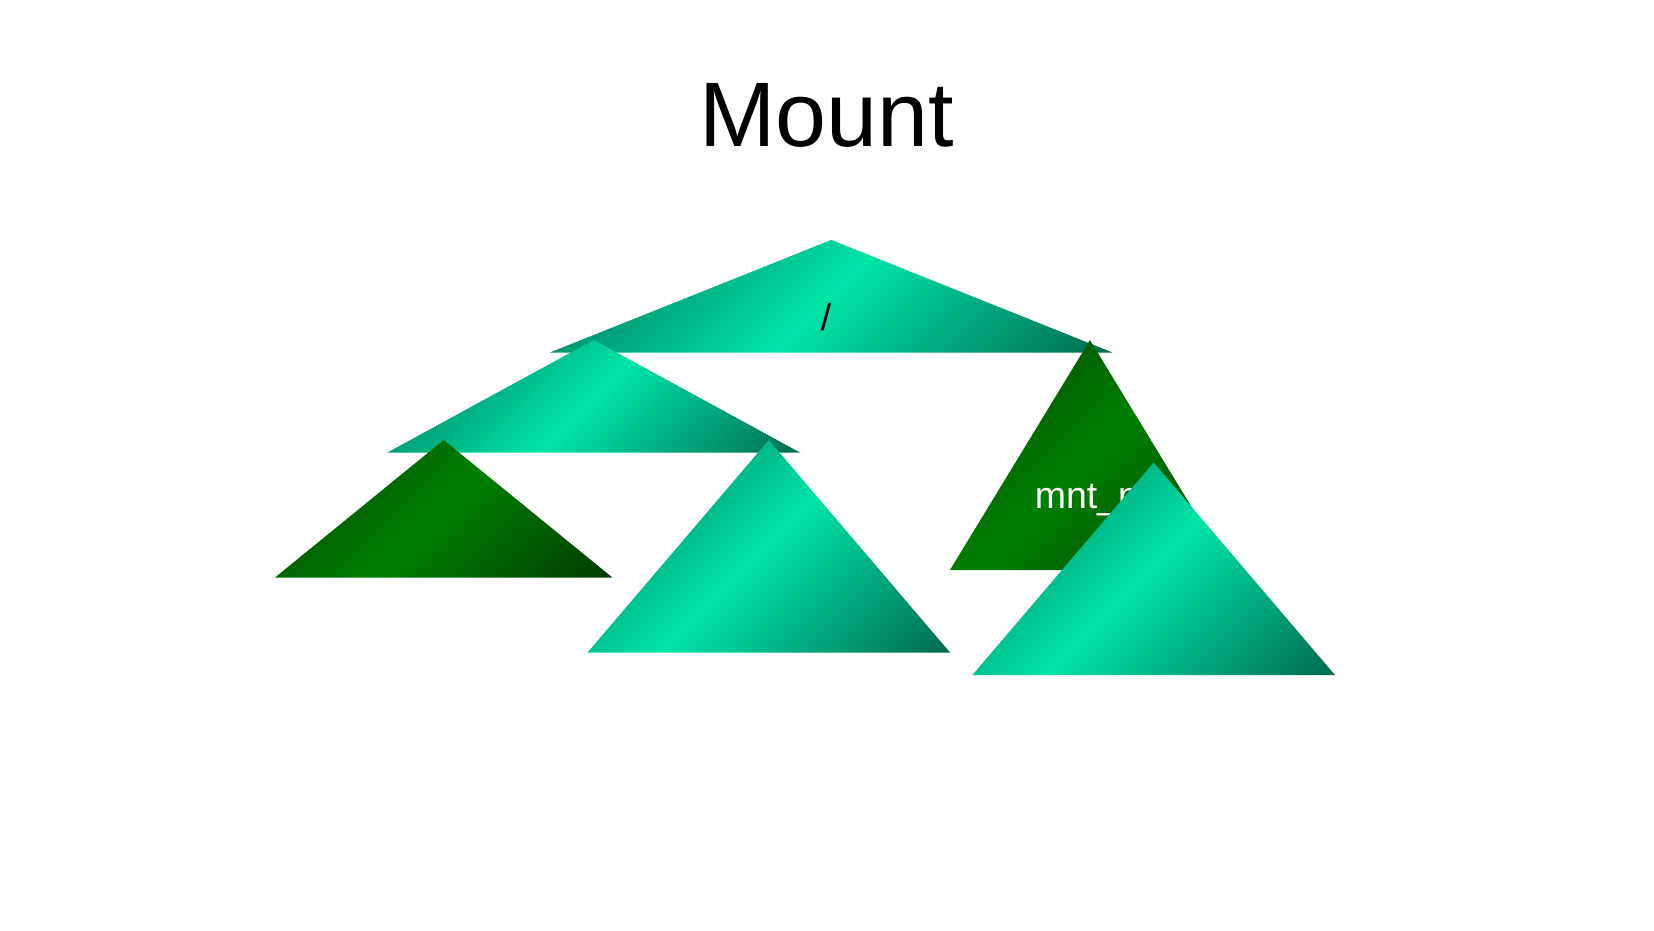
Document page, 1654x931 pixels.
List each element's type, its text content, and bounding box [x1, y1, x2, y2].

text_box / [549, 239, 1088, 353]
text_box / [1093, 344, 1113, 353]
text_box mnt_pnt [949, 340, 1190, 571]
title Mount [82, 37, 1571, 193]
text_box [274, 441, 613, 578]
